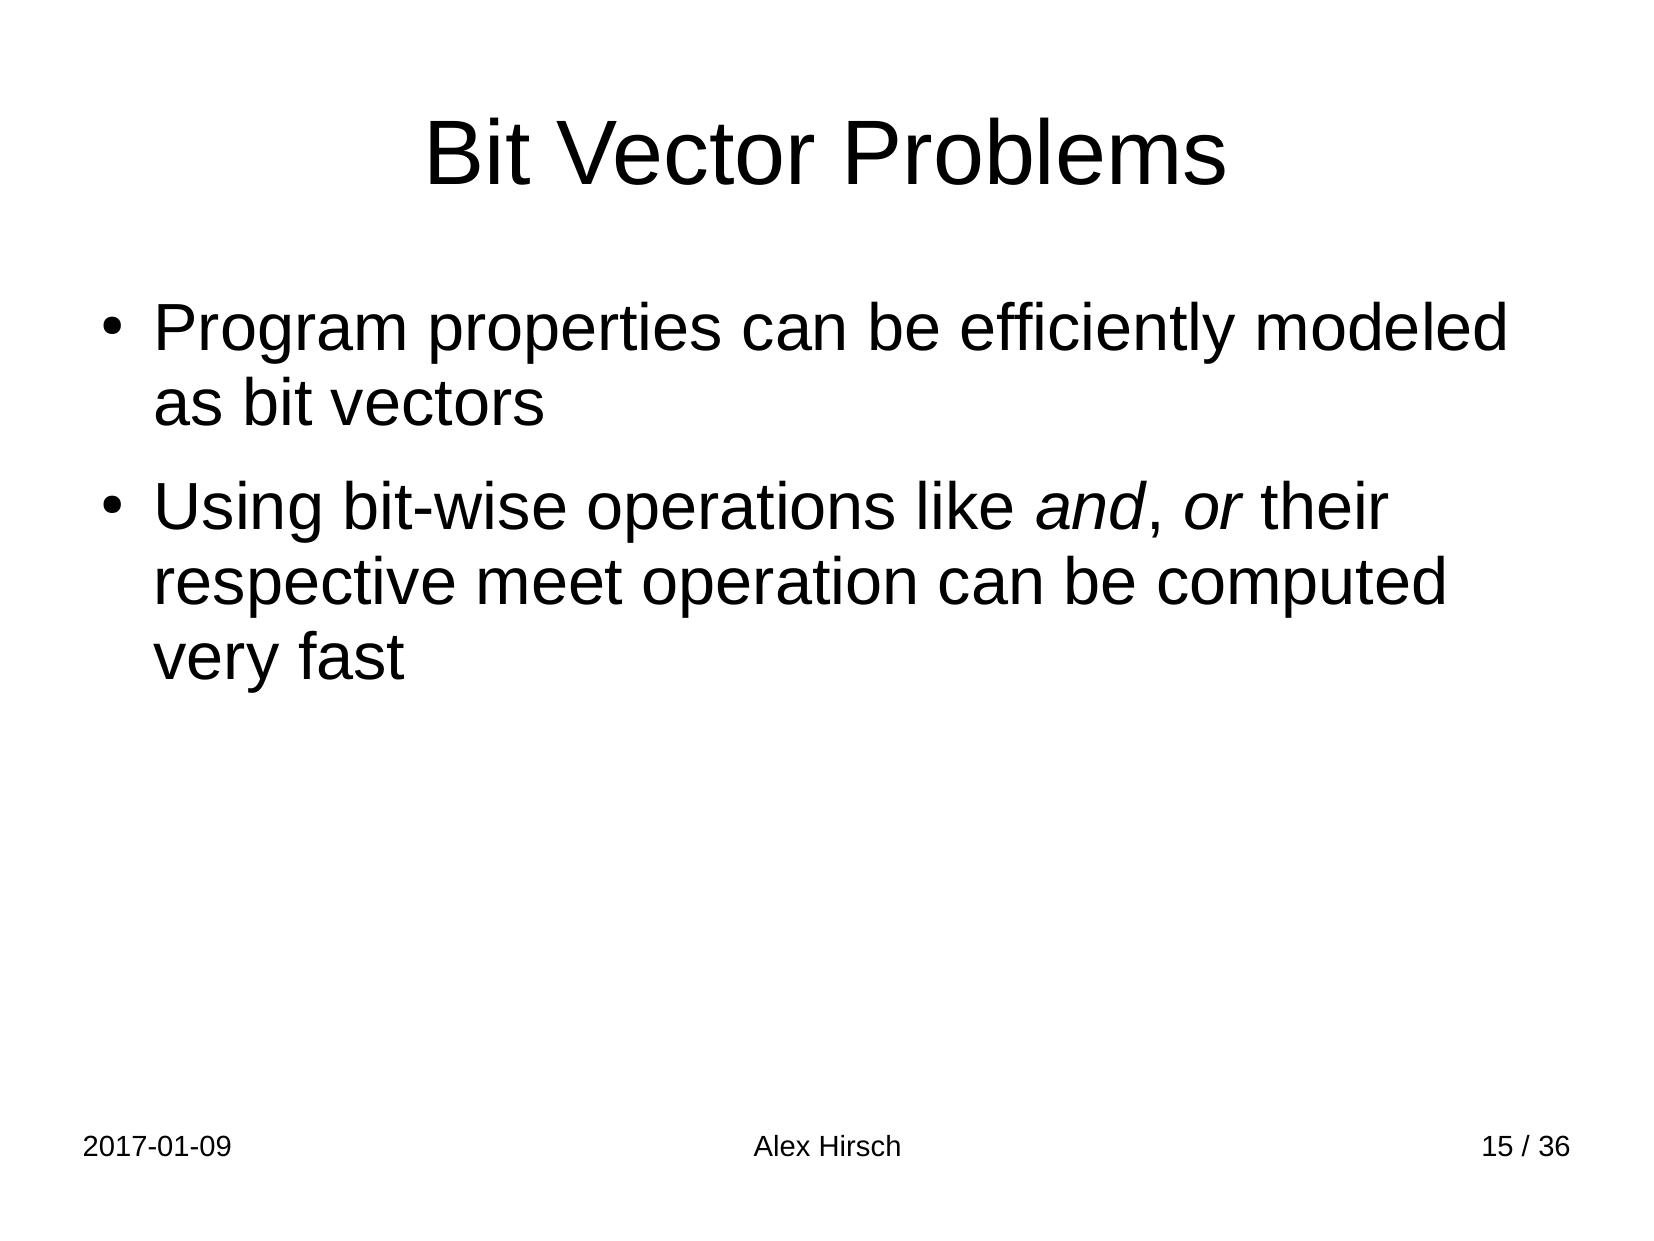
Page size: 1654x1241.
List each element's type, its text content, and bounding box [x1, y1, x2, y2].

list Program properties can be efficiently modeled as bit vectors Using bit-wise operations like and, or their respective meet operation can be computed very fast [82, 290, 1571, 1010]
title Bit Vector Problems [82, 49, 1571, 257]
